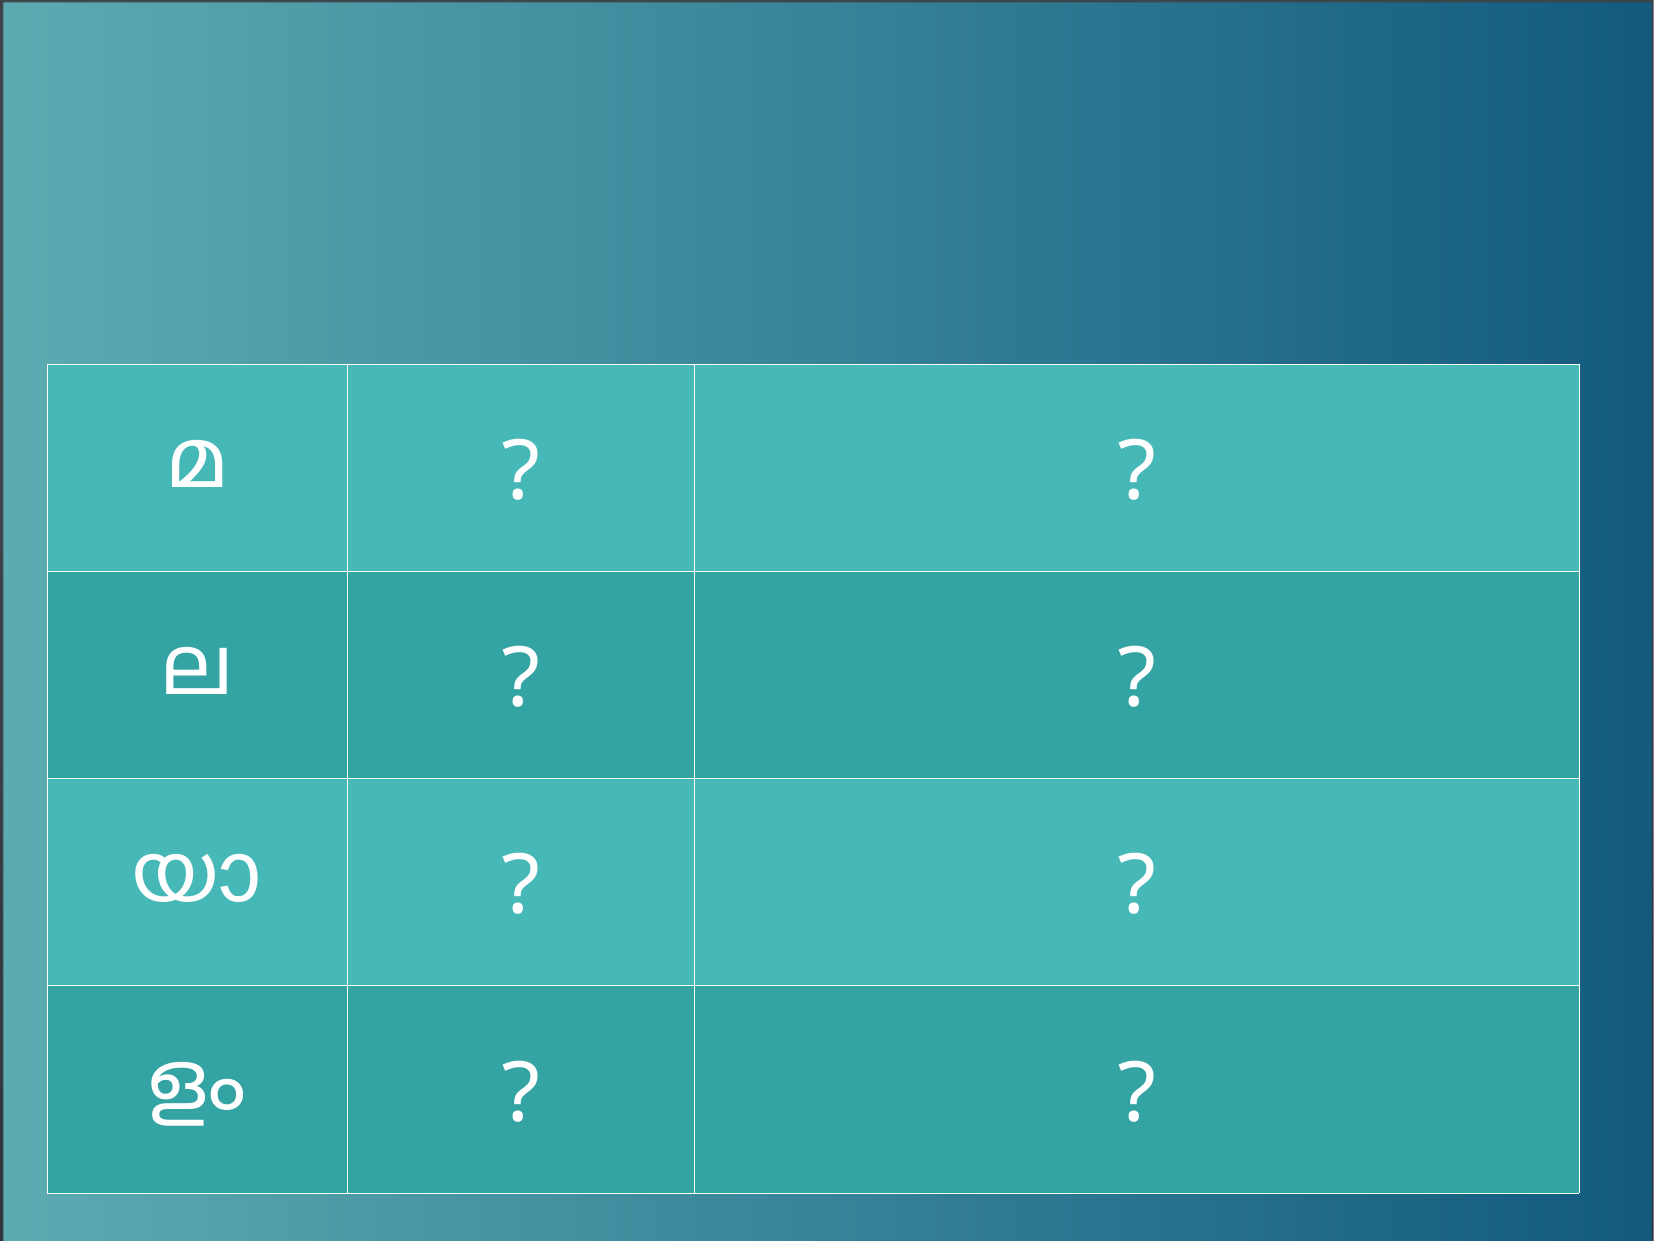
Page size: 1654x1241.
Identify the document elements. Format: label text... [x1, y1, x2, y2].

table_cell ? [348, 986, 694, 1193]
table_header ? [348, 365, 694, 571]
table_header മ [48, 365, 347, 571]
table_cell ? [695, 779, 1579, 985]
table_cell യാ [48, 779, 347, 985]
table_header ? [695, 365, 1579, 571]
table_cell ? [348, 572, 694, 778]
table_cell ? [695, 572, 1579, 778]
table_cell ളം [48, 986, 347, 1193]
table_cell ? [695, 986, 1579, 1193]
subtitle മലയാളം [59, 23, 1548, 364]
table_cell ? [348, 779, 694, 985]
picture [0, 0, 1654, 1241]
table_cell ല [48, 572, 347, 778]
